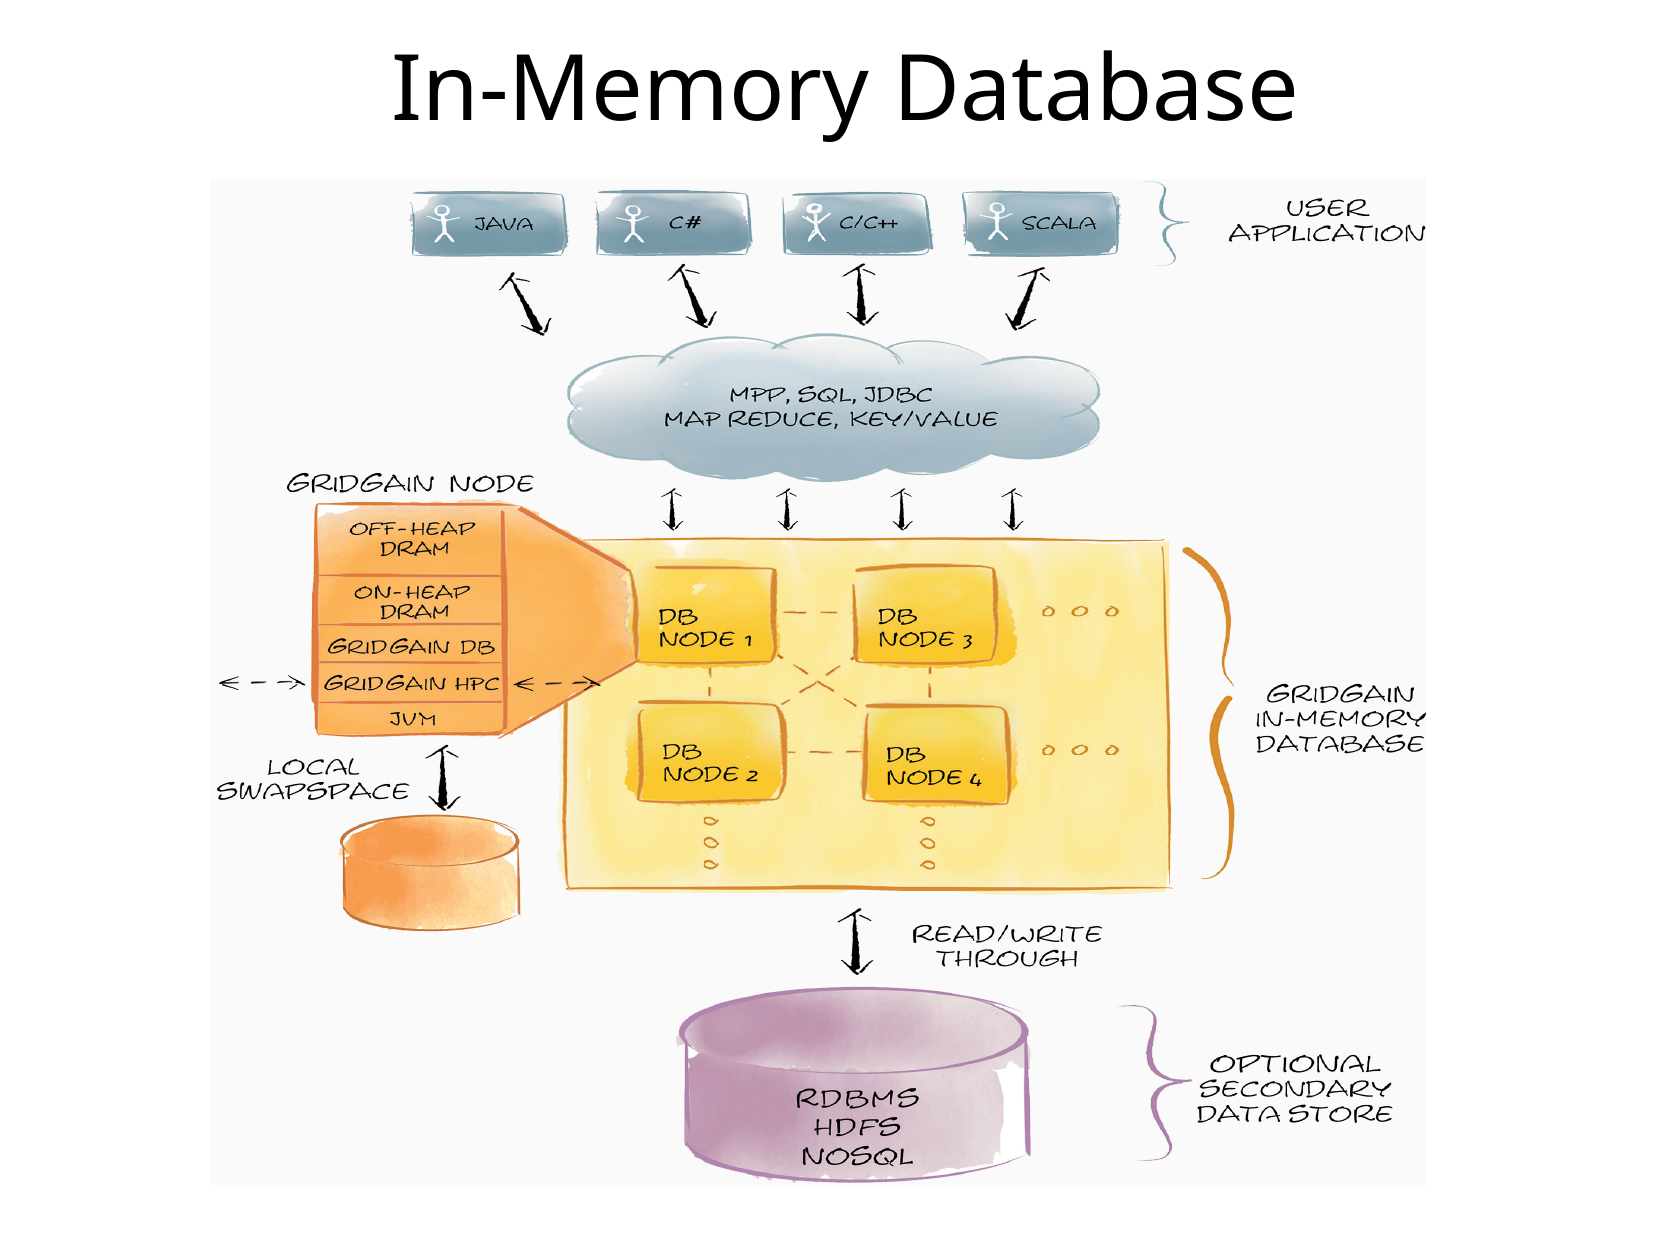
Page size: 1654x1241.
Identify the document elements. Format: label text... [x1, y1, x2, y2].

title In-Memory Database [102, 0, 1591, 189]
picture [210, 179, 1426, 1186]
